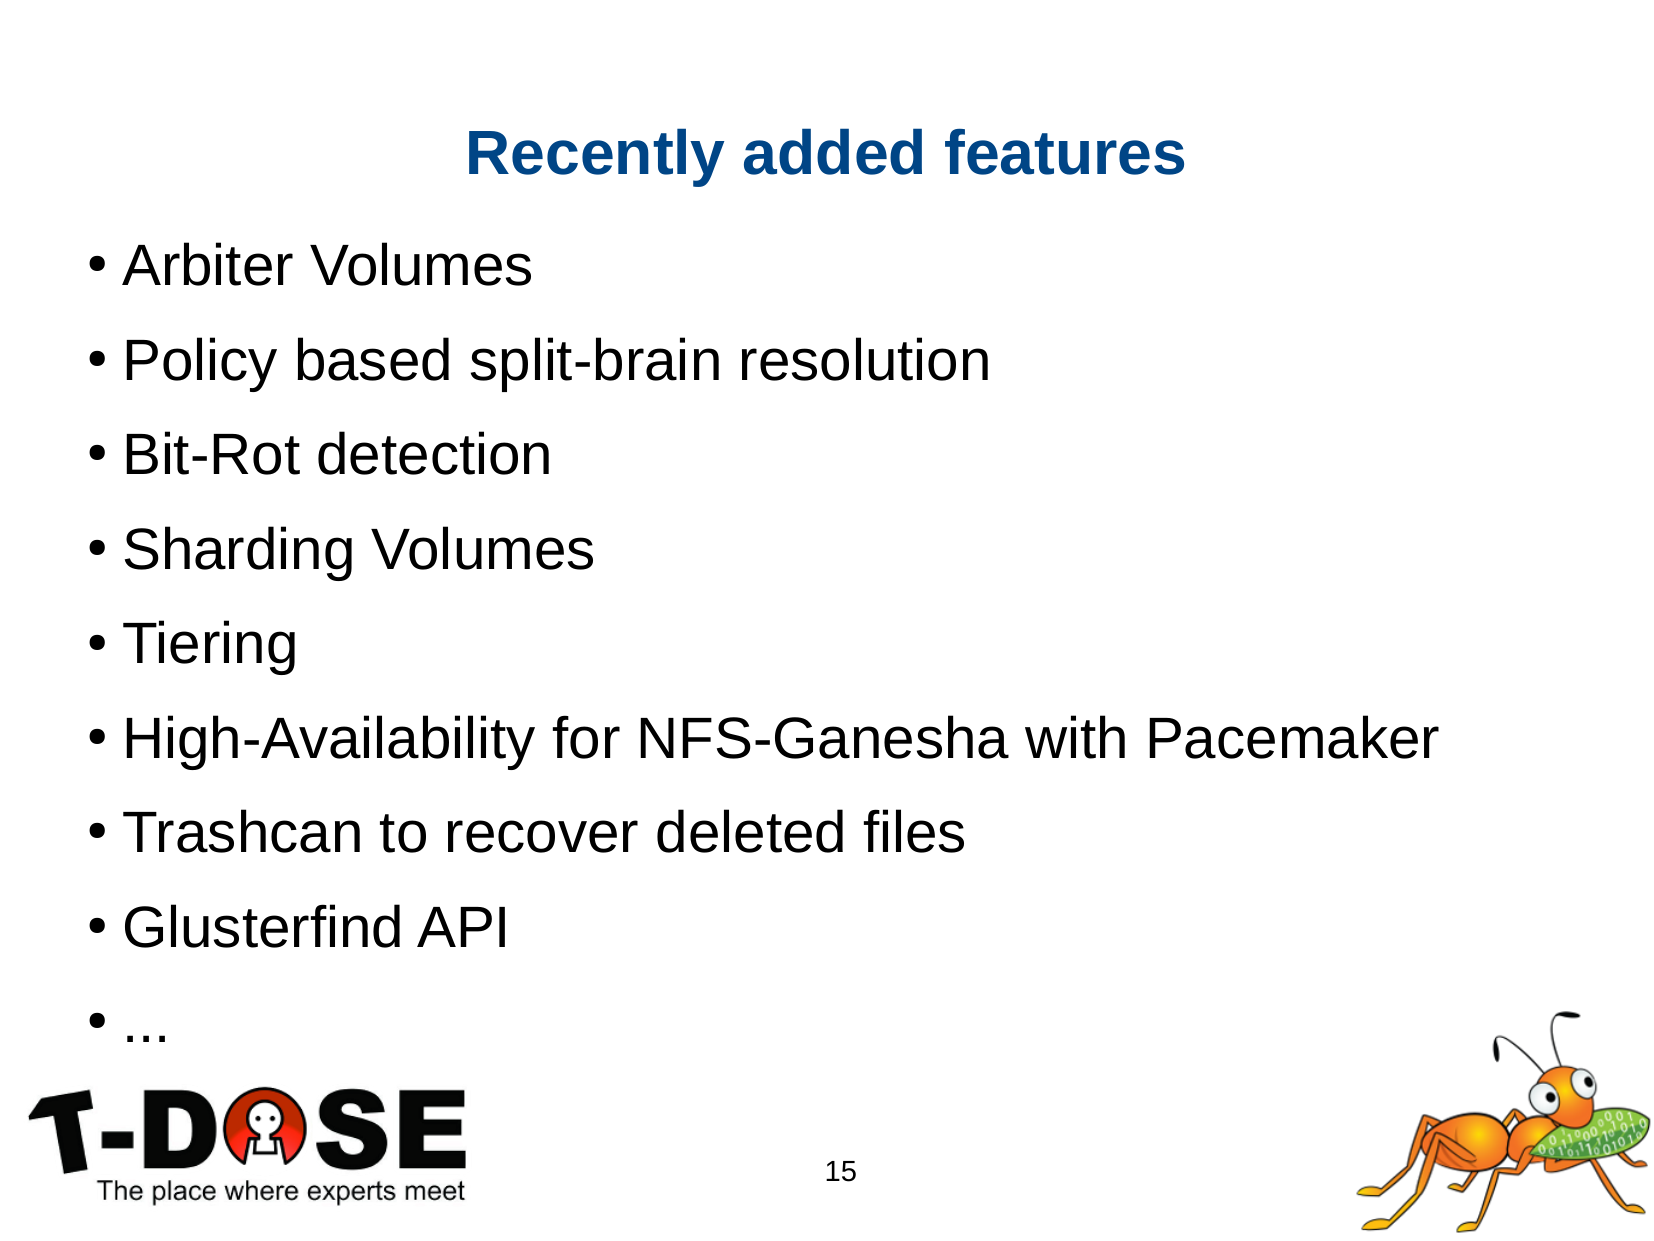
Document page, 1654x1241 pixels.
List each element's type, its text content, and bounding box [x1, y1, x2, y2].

title Recently added features [82, 49, 1571, 257]
list Arbiter Volumes Policy based split-brain resolution Bit-Rot detection Sharding Volumes Tiering High-Availability for NFS-Ganesha with Pacemaker Trashcan to recover deleted files Glusterfind API ... [86, 232, 1576, 1126]
picture [23, 1067, 481, 1214]
picture [1353, 1009, 1654, 1235]
